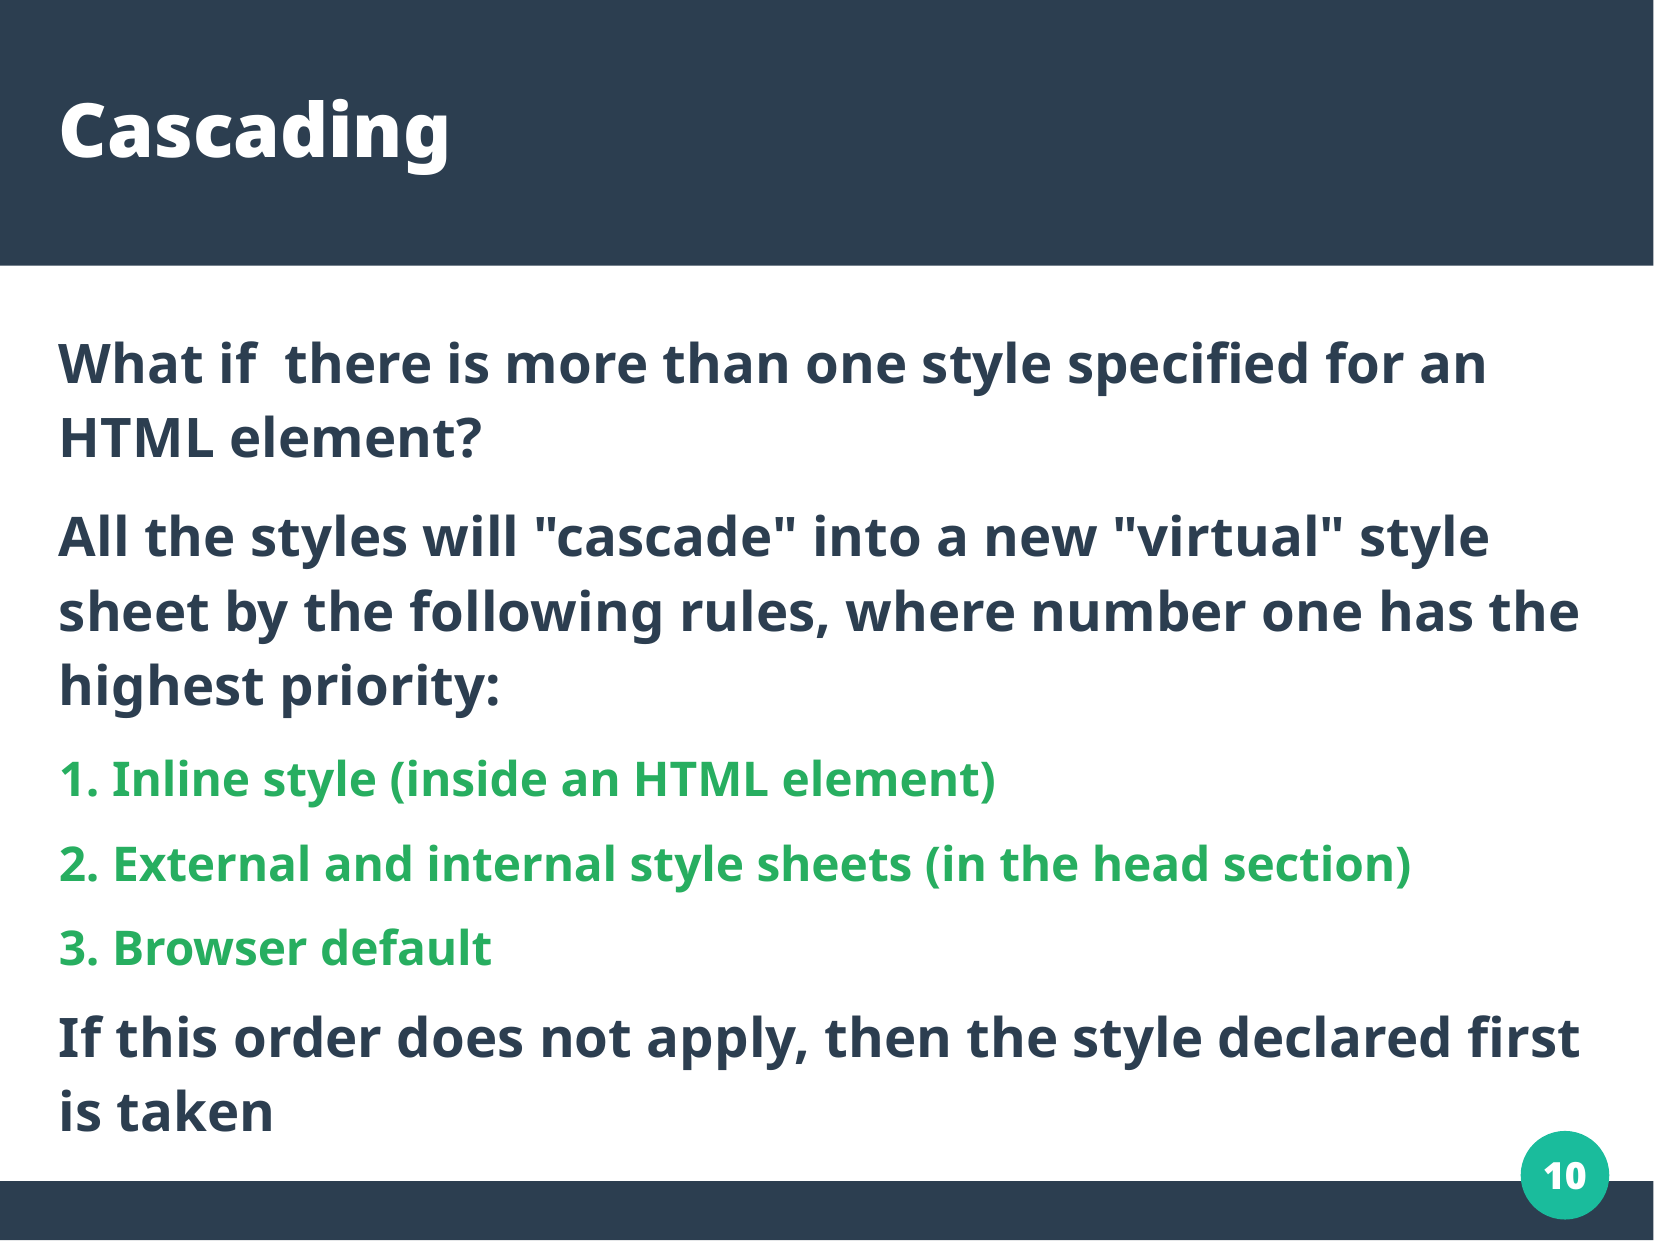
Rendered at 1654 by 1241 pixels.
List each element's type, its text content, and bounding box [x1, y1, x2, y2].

list What if there is more than one style specified for an HTML element? All the styles will "cascade" into a new "virtual" style sheet by the following rules, where number one has the highest priority: 1. Inline style (inside an HTML element) 2. External and internal style sheets (in the head section) 3. Browser default If this order does not apply, then the style declared first is taken [59, 324, 1595, 1152]
title Cascading [59, 49, 1595, 207]
